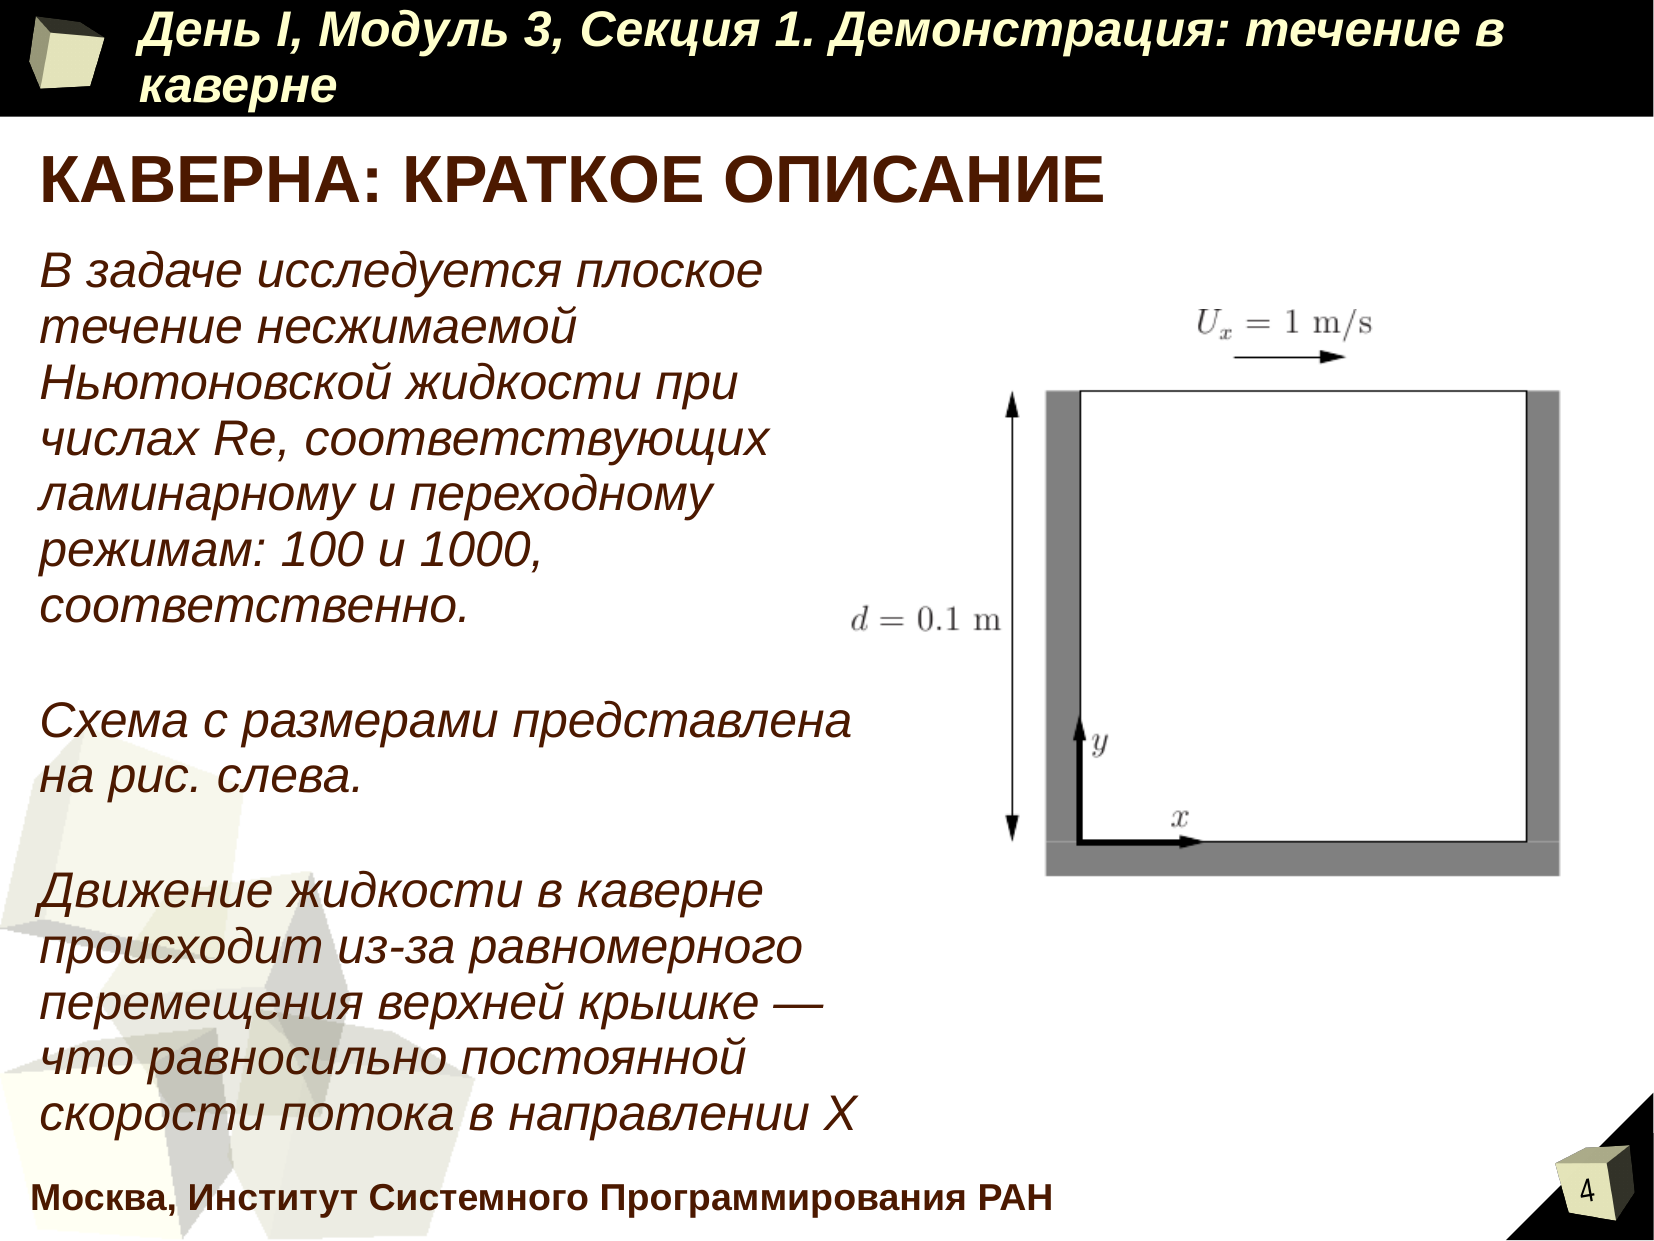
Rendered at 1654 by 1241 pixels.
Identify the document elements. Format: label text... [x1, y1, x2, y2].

picture [0, 726, 477, 1241]
picture [464, 1193, 472, 1198]
text_box В задаче исследуется плоское течение несжимаемой Ньютоновской жидкости при числах Re, соответствующих ламинарному и переходному режимам: 100 и 1000, соответственно. Схема с размерами представлена на рис. слева. Движение жидкости в каверне происходит из-за равномерного перемещения верхней крышке — что равносильно постоянной скорости потока в направлении X [24, 235, 916, 1152]
picture [916, 309, 1572, 886]
text_box КАВЕРНА: КРАТКОЕ ОПИСАНИЕ [24, 134, 1625, 225]
